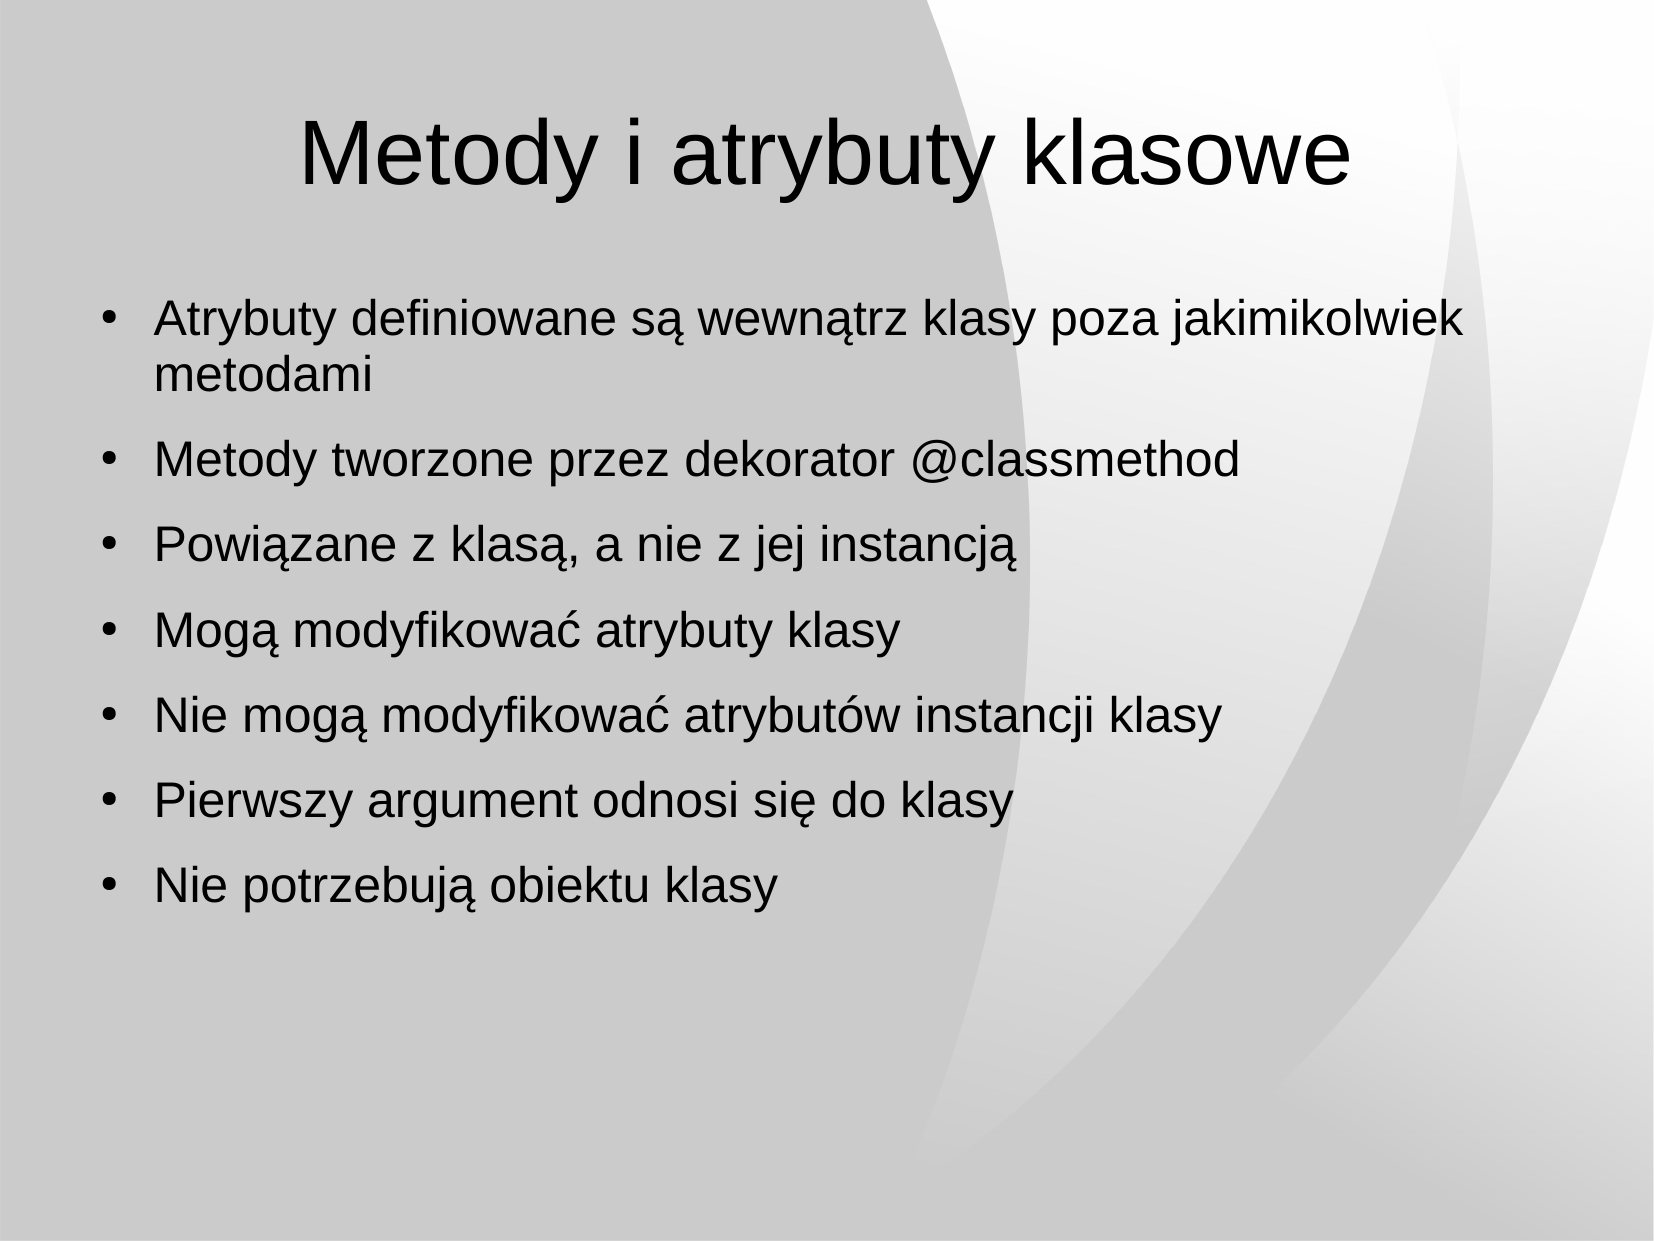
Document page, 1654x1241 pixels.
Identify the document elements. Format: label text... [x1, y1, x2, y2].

title Metody i atrybuty klasowe [82, 49, 1571, 257]
list Atrybuty definiowane są wewnątrz klasy poza jakimikolwiek metodami Metody tworzone przez dekorator @classmethod Powiązane z klasą, a nie z jej instancją Mogą modyfikować atrybuty klasy Nie mogą modyfikować atrybutów instancji klasy Pierwszy argument odnosi się do klasy Nie potrzebują obiektu klasy [82, 290, 1571, 1109]
picture [0, 0, 1654, 1241]
